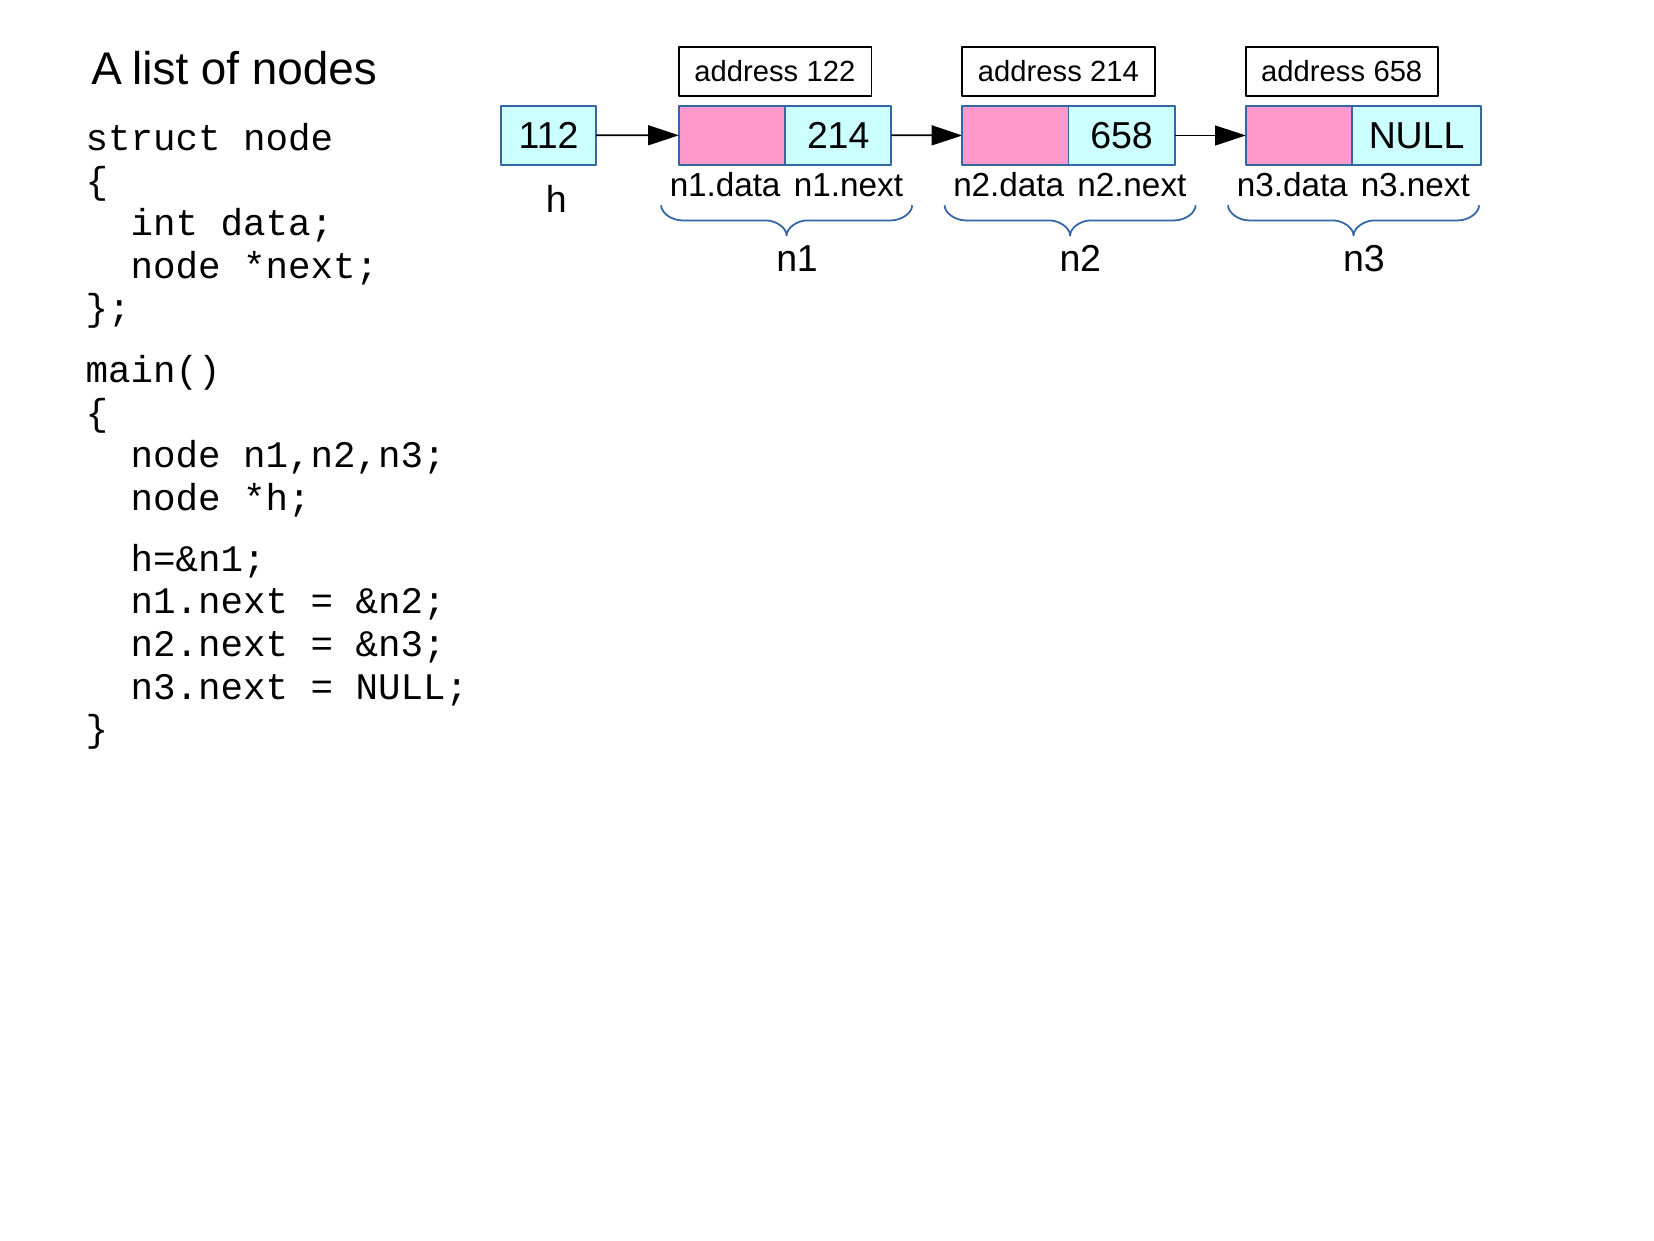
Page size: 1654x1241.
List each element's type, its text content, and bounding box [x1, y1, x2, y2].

text_box [1245, 105, 1351, 158]
text_box struct node { int data; node *next; }; main() { node n1,n2,n3; node *h; h=&n1; n1.next = &n2; n2.next = &n3; n3.next = NULL; } [70, 112, 911, 1107]
text_box n1.data [655, 158, 779, 212]
text_box h [531, 170, 582, 228]
text_box address 658 [1245, 46, 1439, 97]
text_box 214 [785, 105, 892, 158]
text_box struct node { int data; node *next; }; main() { node n1,n2,n3; node *h; h=&n1; n1.next = &n2; n2.next = &n3; n3.next = NULL; } [666, 212, 907, 229]
text_box [678, 105, 785, 158]
text_box n2 [1044, 229, 1117, 287]
text_box A list of nodes [76, 35, 885, 102]
text_box 658 [1068, 105, 1175, 158]
text_box n2.data [938, 158, 1062, 212]
text_box n1 [761, 229, 833, 287]
text_box [962, 105, 1068, 158]
text_box n3.data [1222, 158, 1346, 212]
text_box n2.next [1062, 158, 1202, 212]
text_box n1.next [779, 158, 919, 212]
text_box n3 [1328, 229, 1400, 287]
text_box 112 [501, 105, 596, 165]
text_box n3.next [1346, 158, 1485, 212]
text_box address 122 [678, 46, 872, 97]
text_box NULL [1351, 105, 1482, 158]
text_box address 214 [962, 46, 1155, 97]
